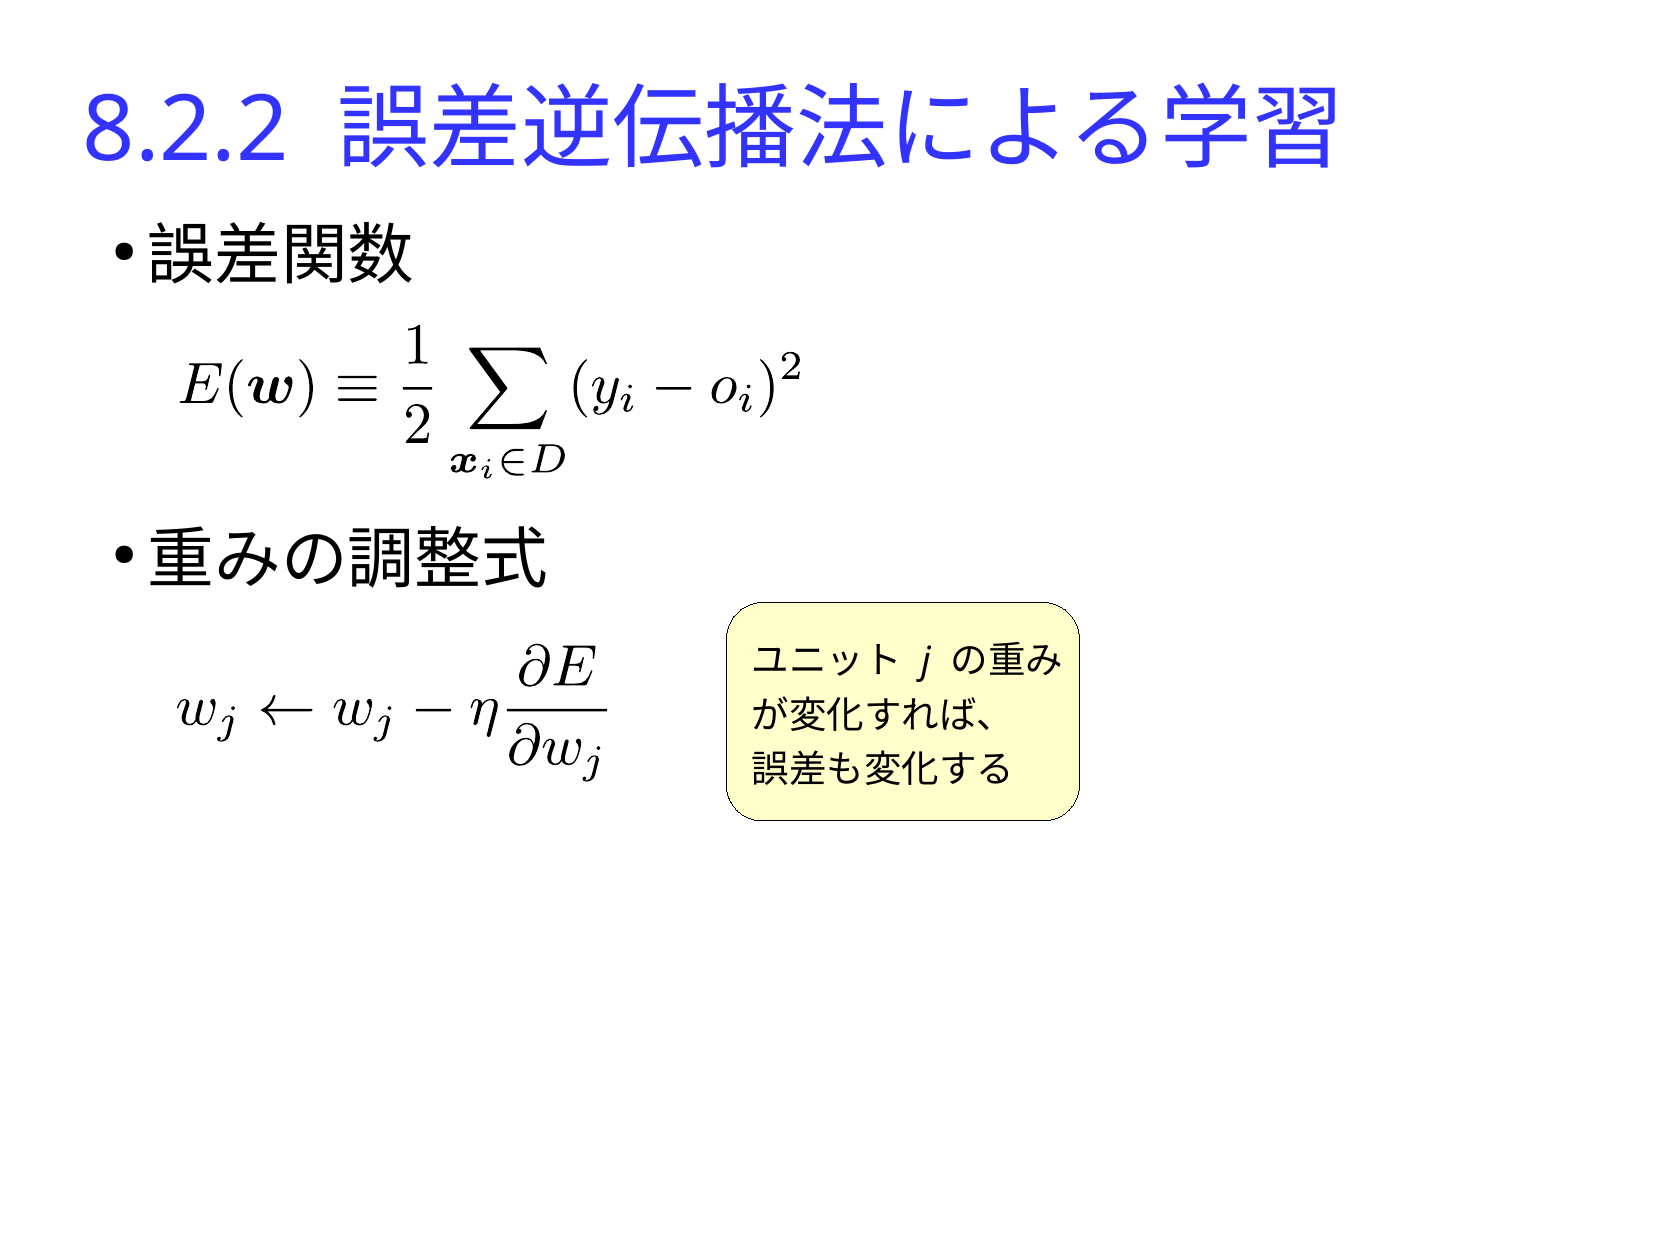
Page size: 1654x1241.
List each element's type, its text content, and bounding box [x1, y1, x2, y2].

title 8.2.2 誤差逆伝播法による学習 [82, 41, 1571, 210]
text_box [175, 643, 608, 782]
text_box ユニット j の重み が変化すれば、 誤差も変化する [726, 602, 1080, 821]
list 誤差関数 重みの調整式 [112, 207, 1560, 1146]
text_box [177, 324, 803, 479]
